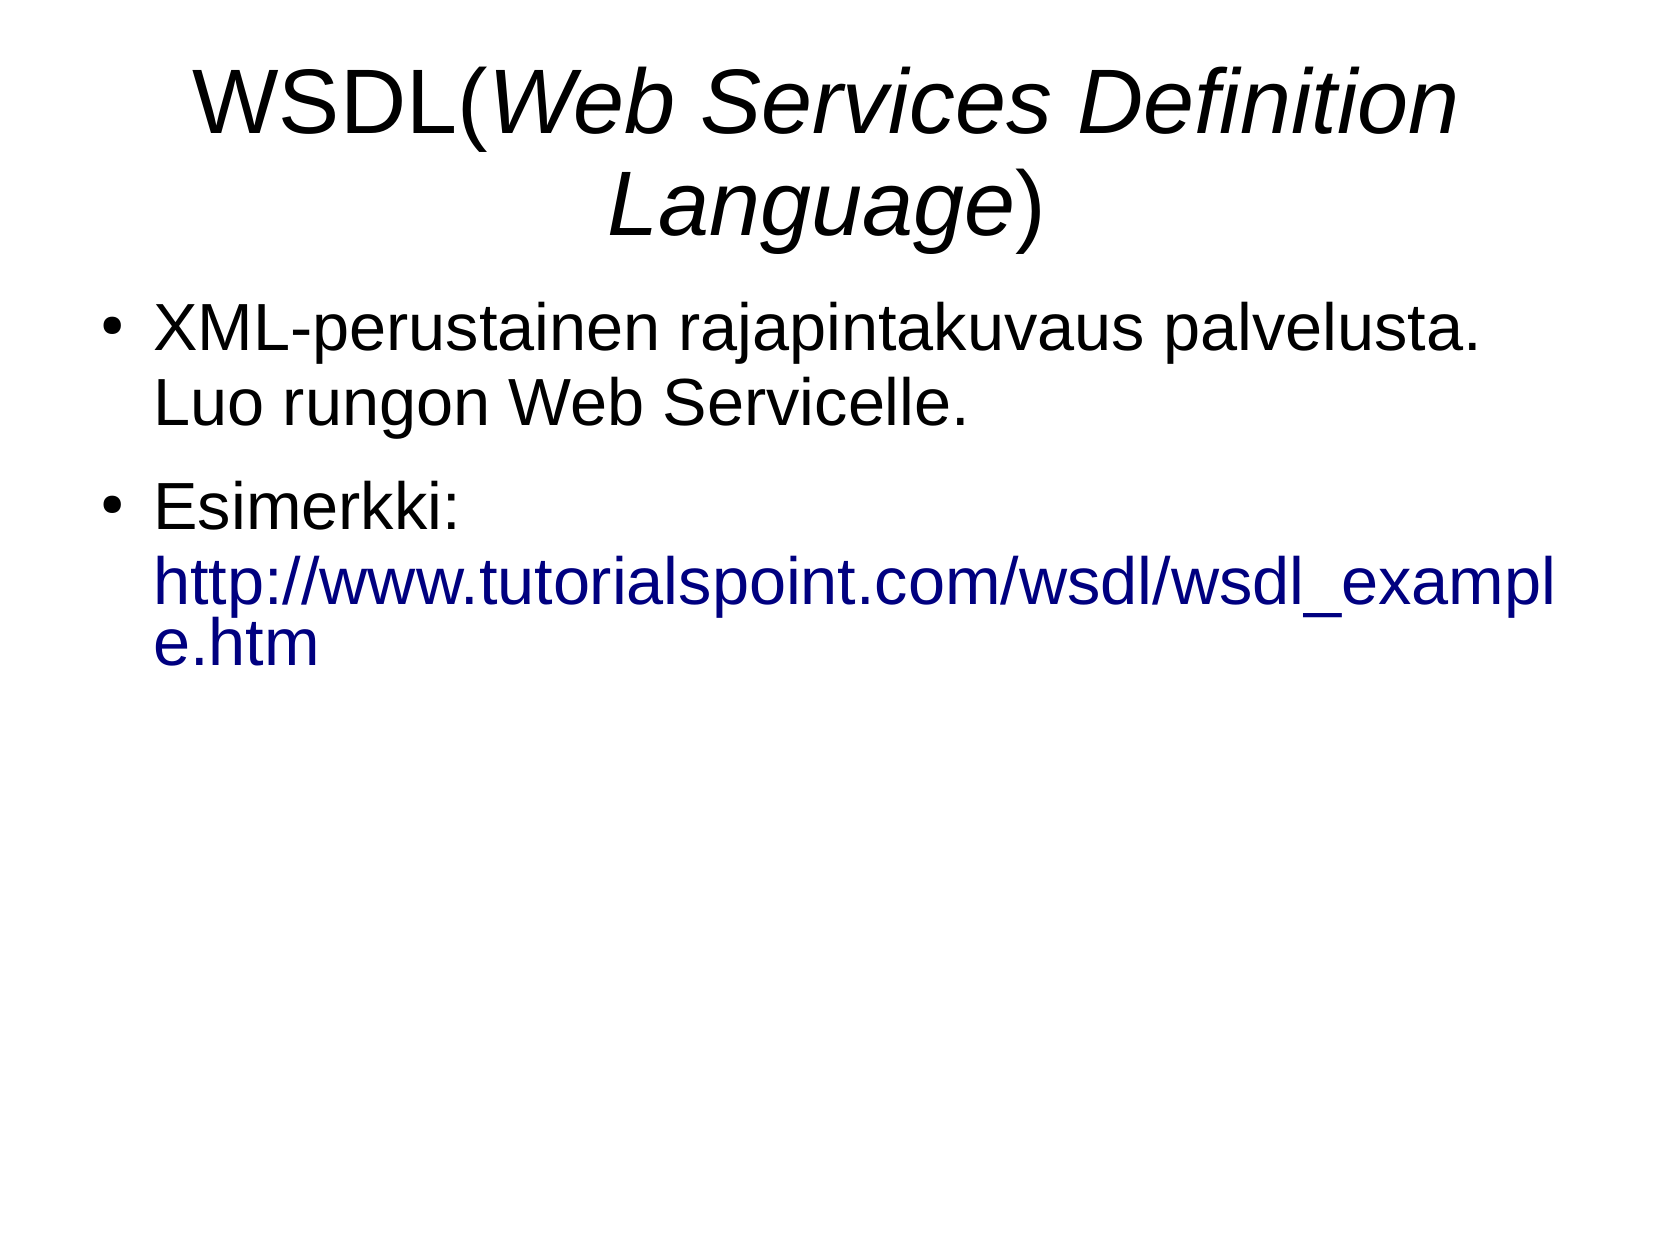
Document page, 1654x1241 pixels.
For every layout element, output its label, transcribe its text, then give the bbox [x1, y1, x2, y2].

list XML-perustainen rajapintakuvaus palvelusta. Luo rungon Web Servicelle. Esimerkki: http://www.tutorialspoint.com/wsdl/wsdl_example.htm [82, 290, 1571, 1010]
title WSDL(Web Services Definition Language) [82, 49, 1571, 257]
